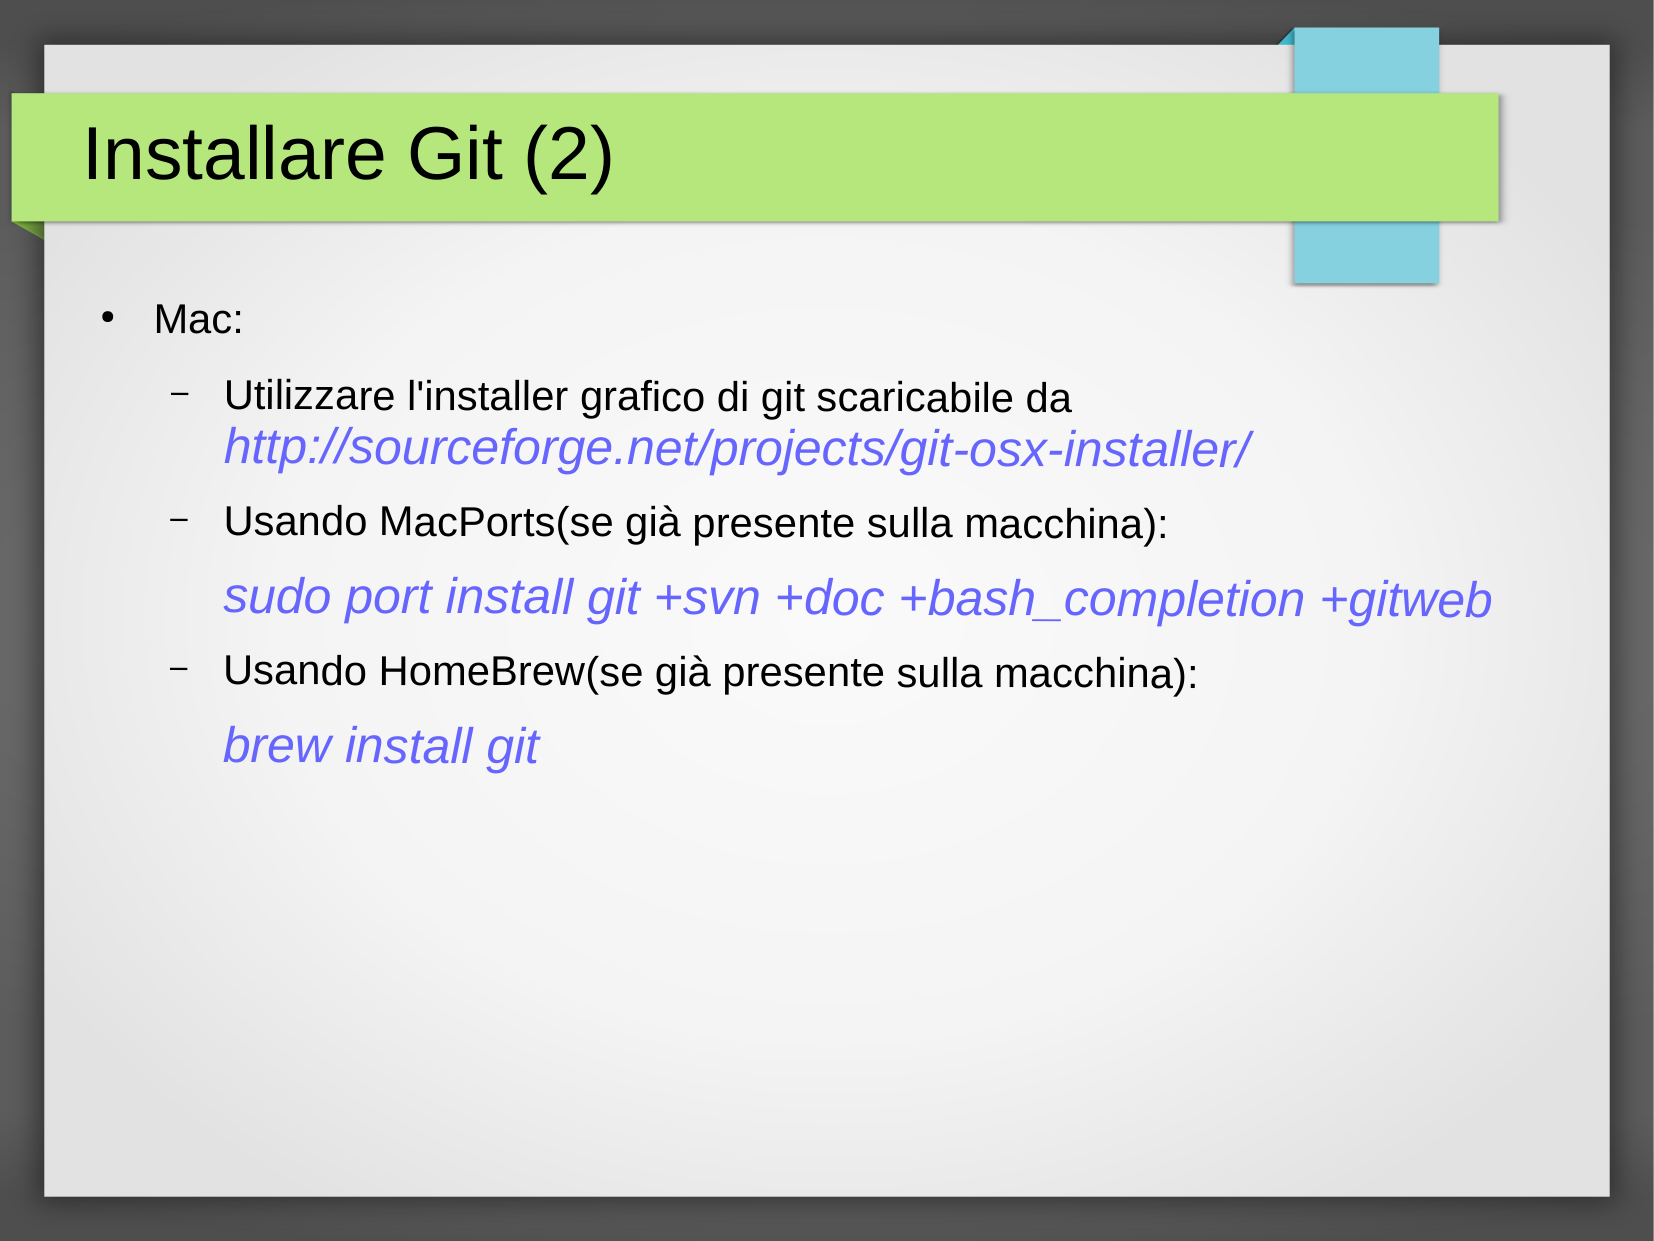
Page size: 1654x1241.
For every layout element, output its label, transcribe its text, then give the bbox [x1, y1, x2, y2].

title Installare Git (2) [82, 94, 1264, 213]
picture [0, 0, 1654, 1241]
list Mac: Utilizzare l'installer grafico di git scaricabile da http://sourceforge.net/projects/git-osx-installer/ Usando MacPorts(se già presente sulla macchina): sudo port install git +svn +doc +bash_completion +gitweb Usando HomeBrew(se già presente sulla macchina): brew install git [80, 295, 1571, 830]
